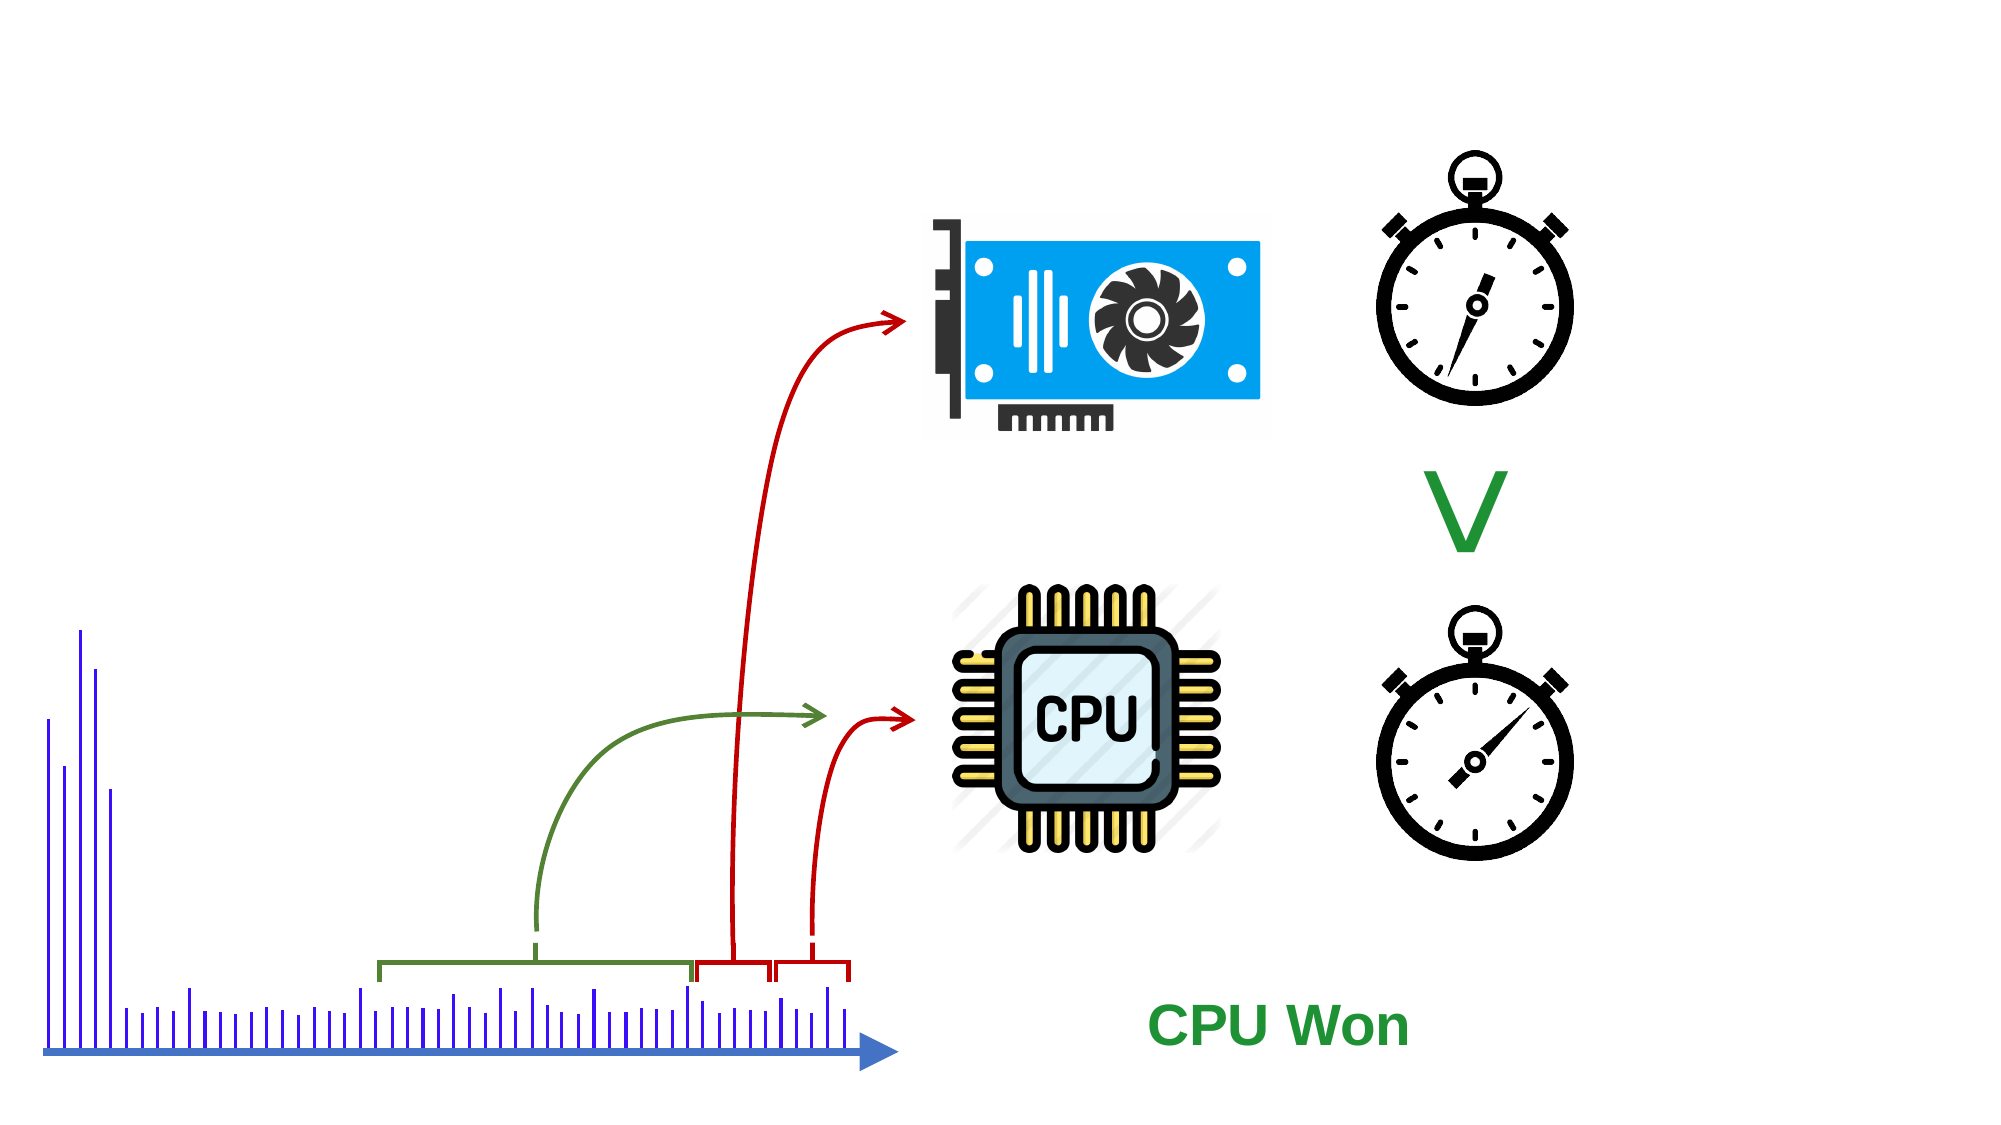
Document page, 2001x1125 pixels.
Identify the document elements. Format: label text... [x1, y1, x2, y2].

text_box > [1370, 448, 1586, 647]
picture [952, 584, 1221, 853]
picture [922, 213, 1271, 441]
picture [1376, 647, 1574, 861]
picture [1376, 150, 1574, 406]
text_box CPU Won [1132, 979, 1507, 1065]
